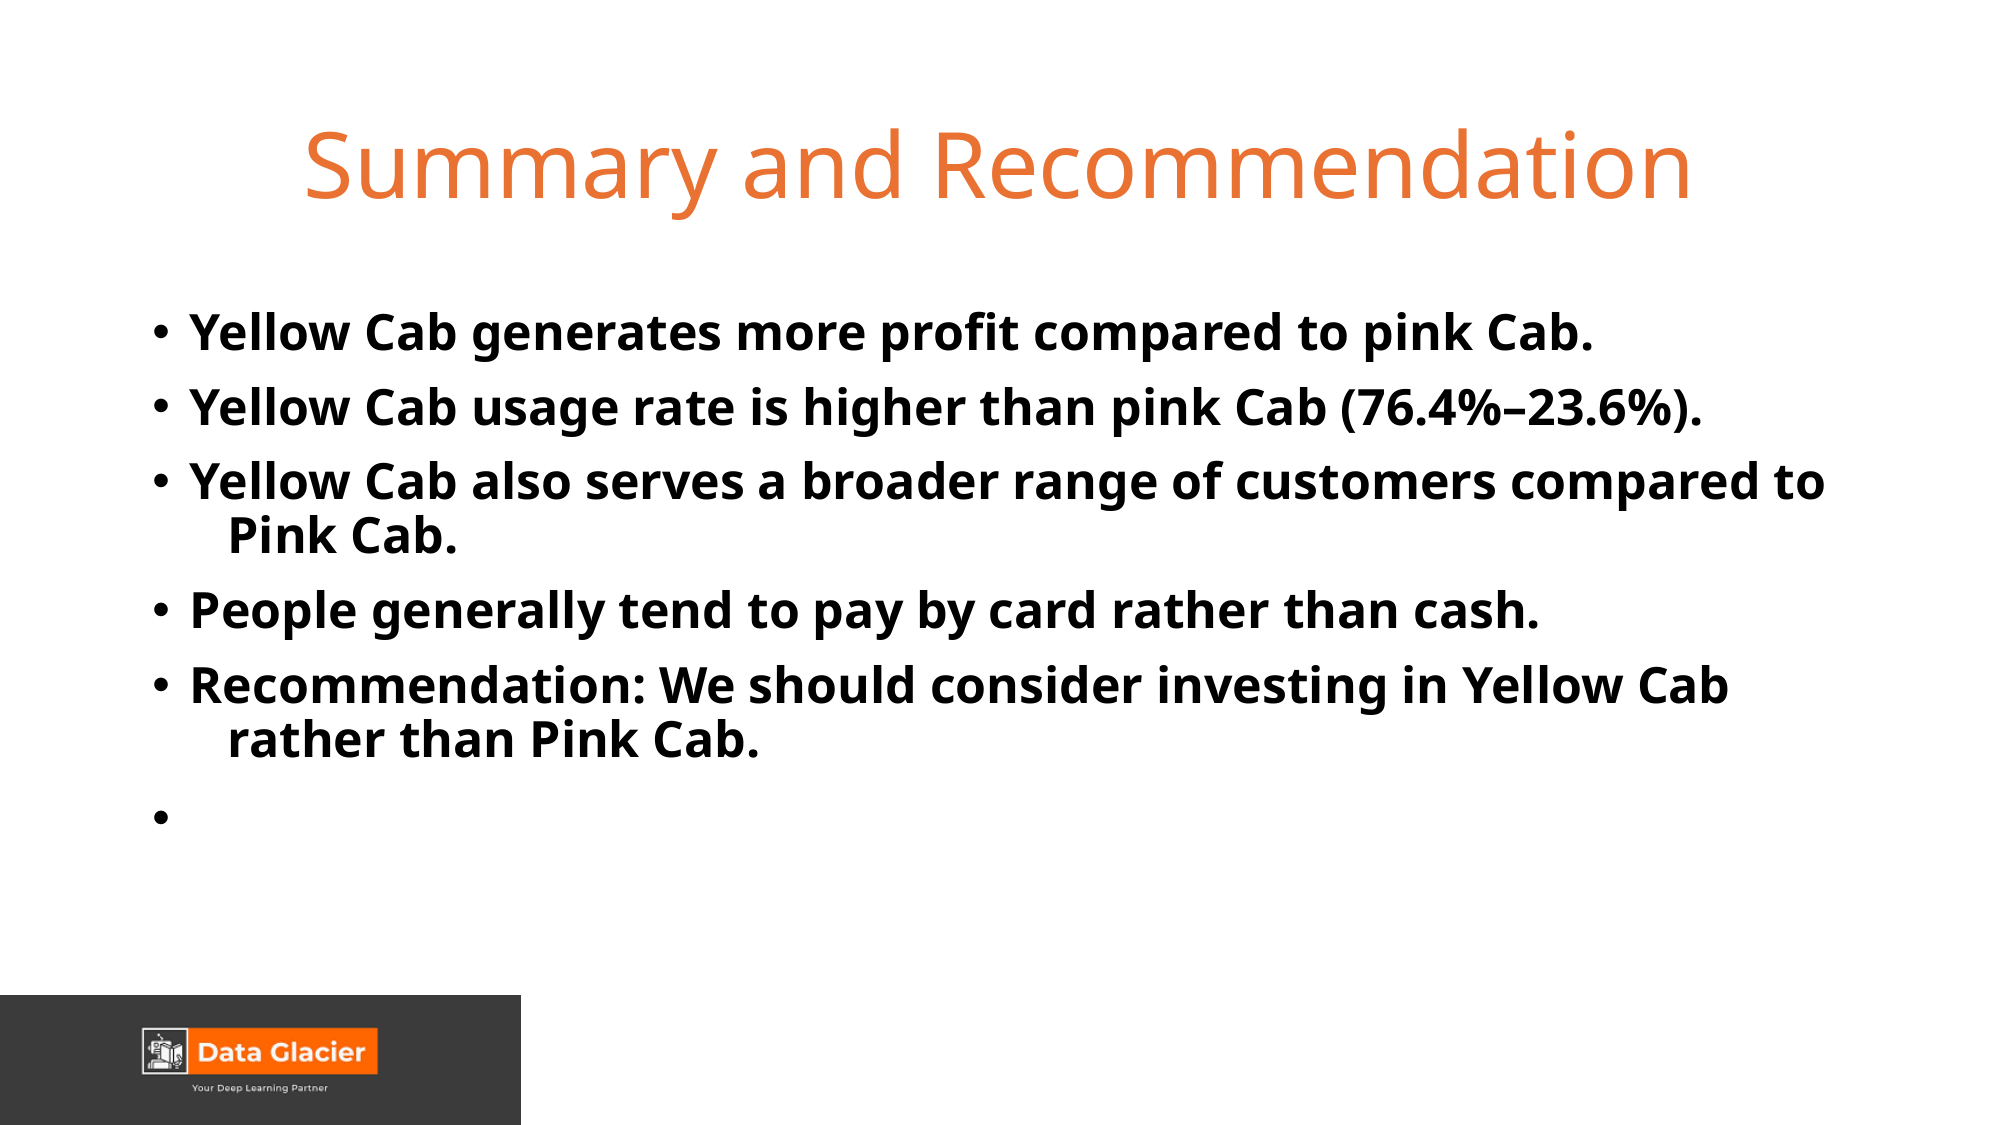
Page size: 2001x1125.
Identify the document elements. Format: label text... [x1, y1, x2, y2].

list Yellow Cab generates more profit compared to pink Cab. Yellow Cab usage rate is higher than pink Cab (76.4%–23.6%). Yellow Cab also serves a broader range of customers compared to Pink Cab. People generally tend to pay by card rather than cash. Recommendation: We should consider investing in Yellow Cab rather than Pink Cab. [137, 299, 1863, 1014]
title Summary and Recommendation [137, 59, 1863, 278]
picture [0, 995, 521, 1125]
